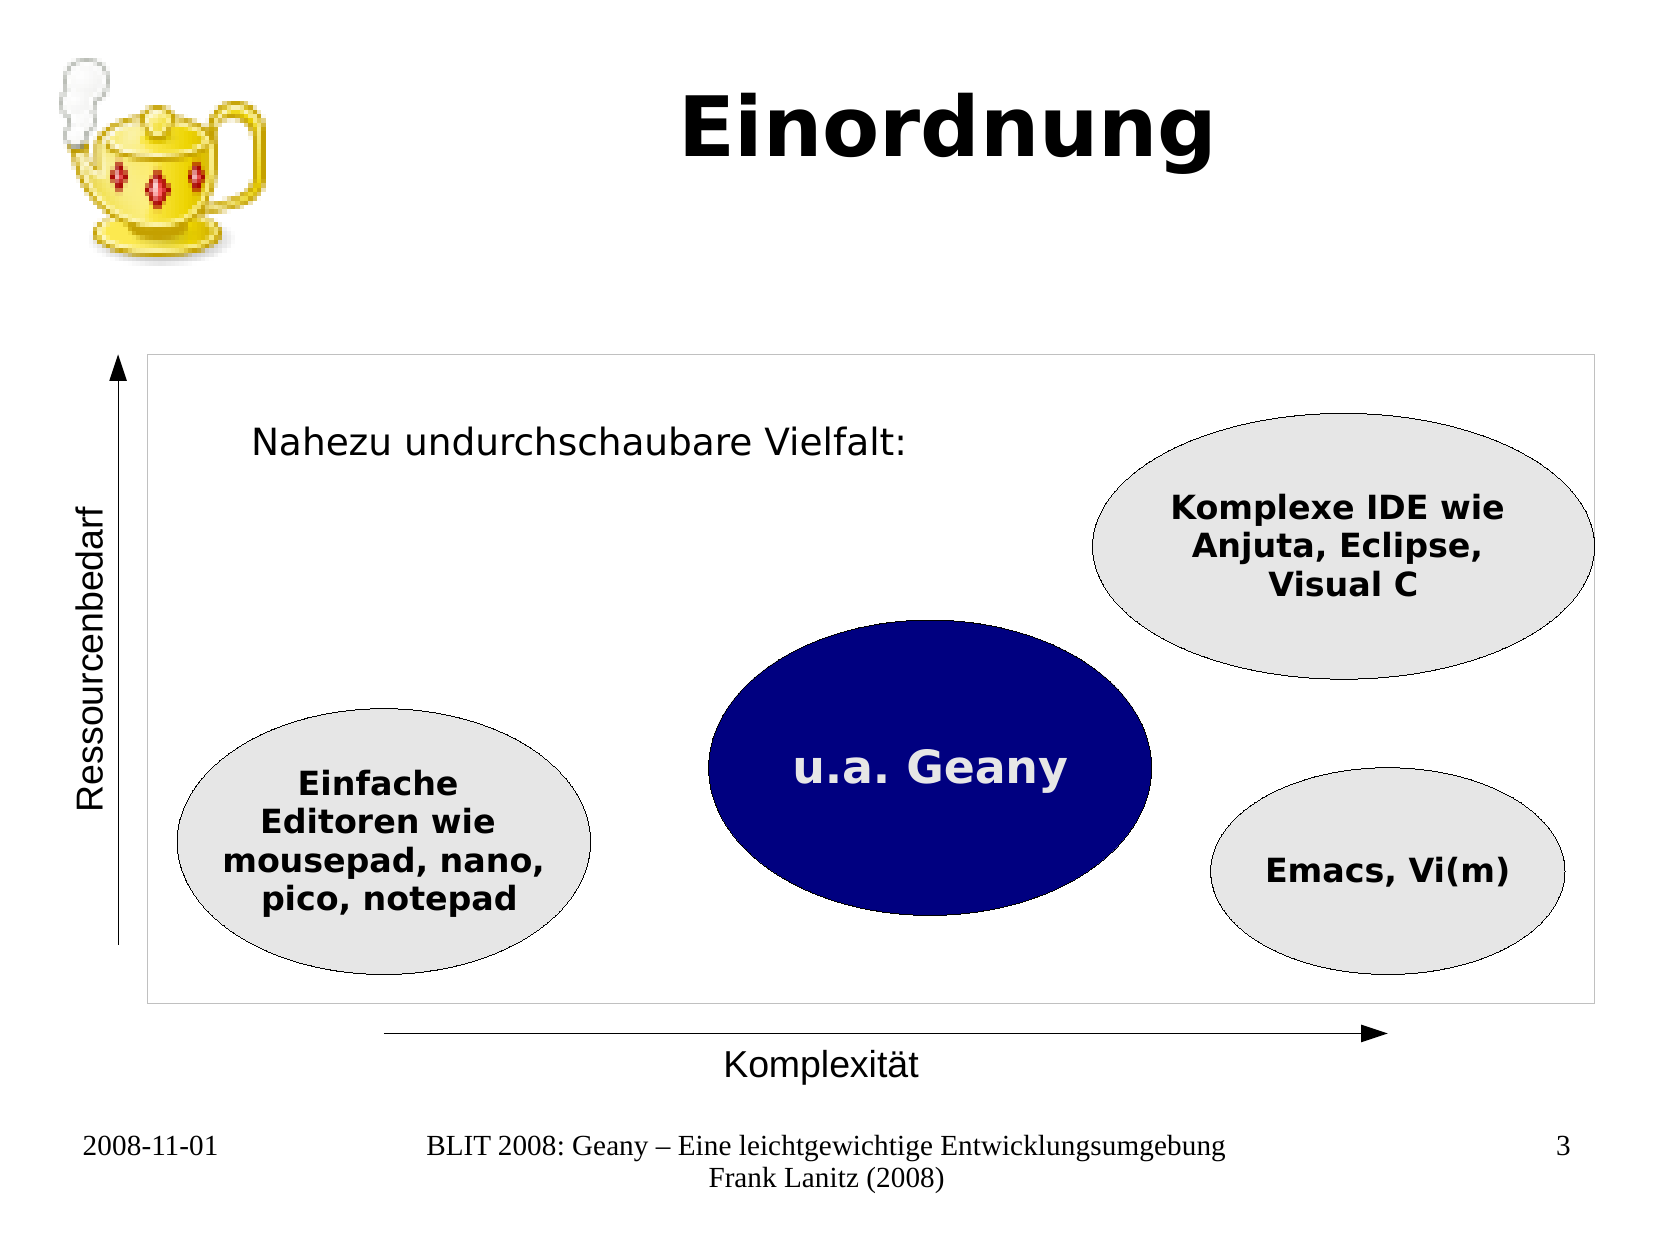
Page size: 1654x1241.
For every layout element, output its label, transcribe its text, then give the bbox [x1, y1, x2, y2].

text_box [147, 354, 1595, 1004]
text_box Komplexität [708, 1035, 975, 1093]
text_box Nahezu undurchschaubare Vielfalt: [236, 413, 924, 472]
title Einordnung [324, 49, 1571, 207]
text_box u.a. Geany [708, 620, 1152, 916]
text_box Emacs, Vi(m) [1210, 767, 1566, 975]
text_box Komplexe IDE wie Anjuta, Eclipse, Visual C [1092, 413, 1595, 680]
text_box Einfache Editoren wie mousepad, nano, pico, notepad [177, 708, 591, 975]
picture [59, 58, 266, 266]
text_box Ressourcenbedarf [61, 491, 119, 827]
